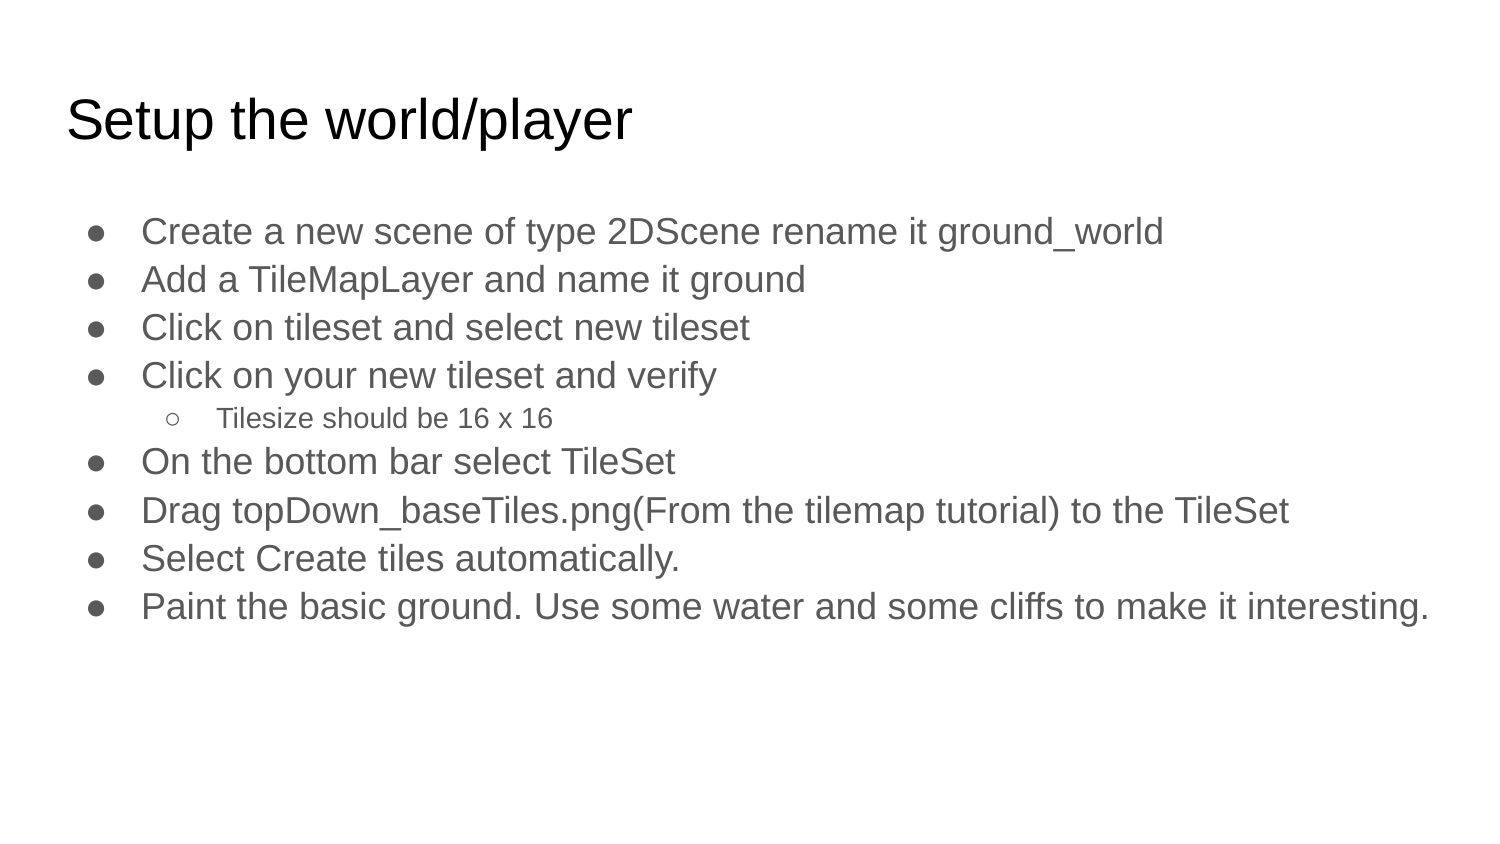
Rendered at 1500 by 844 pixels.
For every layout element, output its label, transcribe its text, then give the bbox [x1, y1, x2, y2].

list Create a new scene of type 2DScene rename it ground_world Add a TileMapLayer and name it ground Click on tileset and select new tileset Click on your new tileset and verify Tilesize should be 16 x 16 On the bottom bar select TileSet Drag topDown_baseTiles.png(From the tilemap tutorial) to the TileSet Select Create tiles automatically. Paint the basic ground. Use some water and some cliffs to make it interesting. [51, 189, 1449, 750]
title Setup the world/player [51, 72, 1449, 167]
